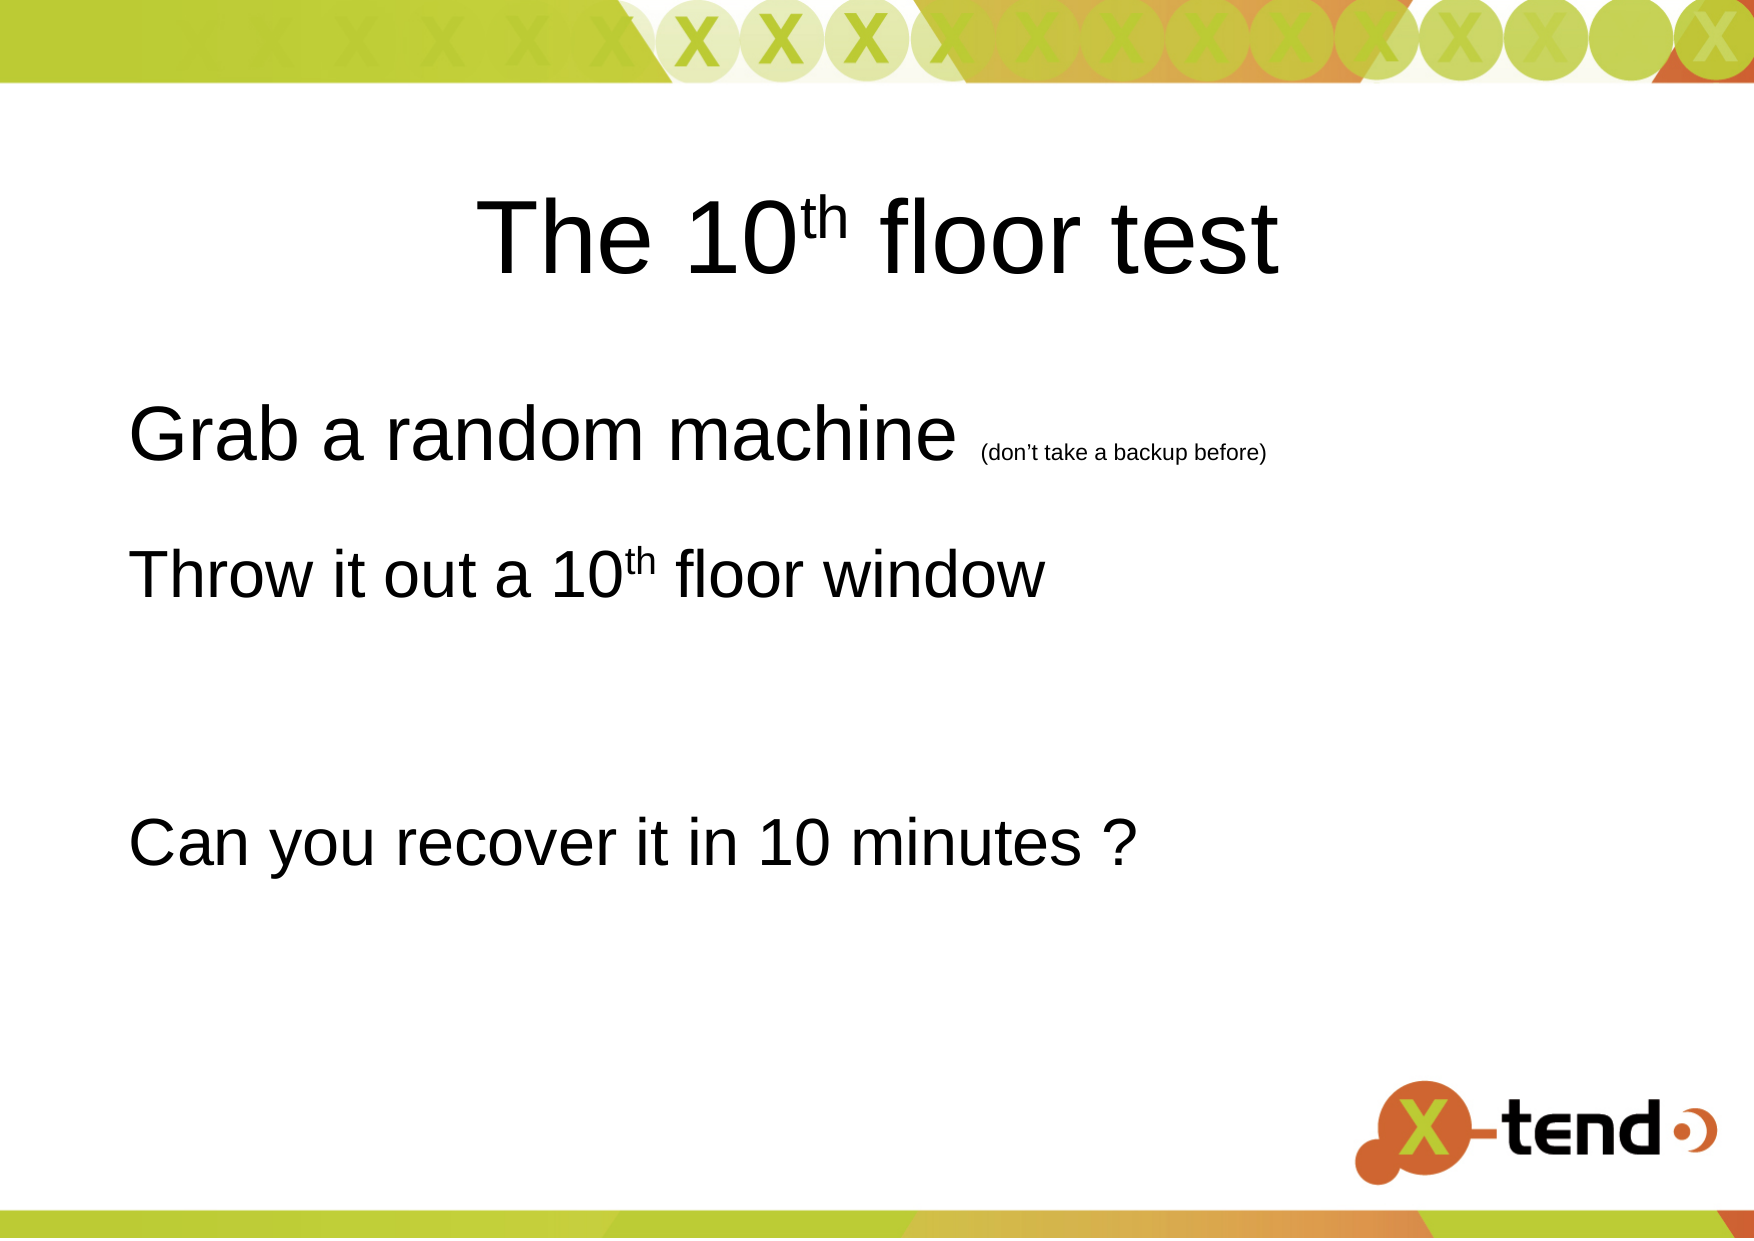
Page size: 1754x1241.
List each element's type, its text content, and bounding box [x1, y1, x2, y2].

title The 10th floor test [128, 102, 1627, 311]
list Grab a random machine (don’t take a backup before) Throw it out a 10th floor window Can you recover it in 10 minutes ? [128, 344, 1627, 1127]
picture [0, 0, 1754, 1238]
